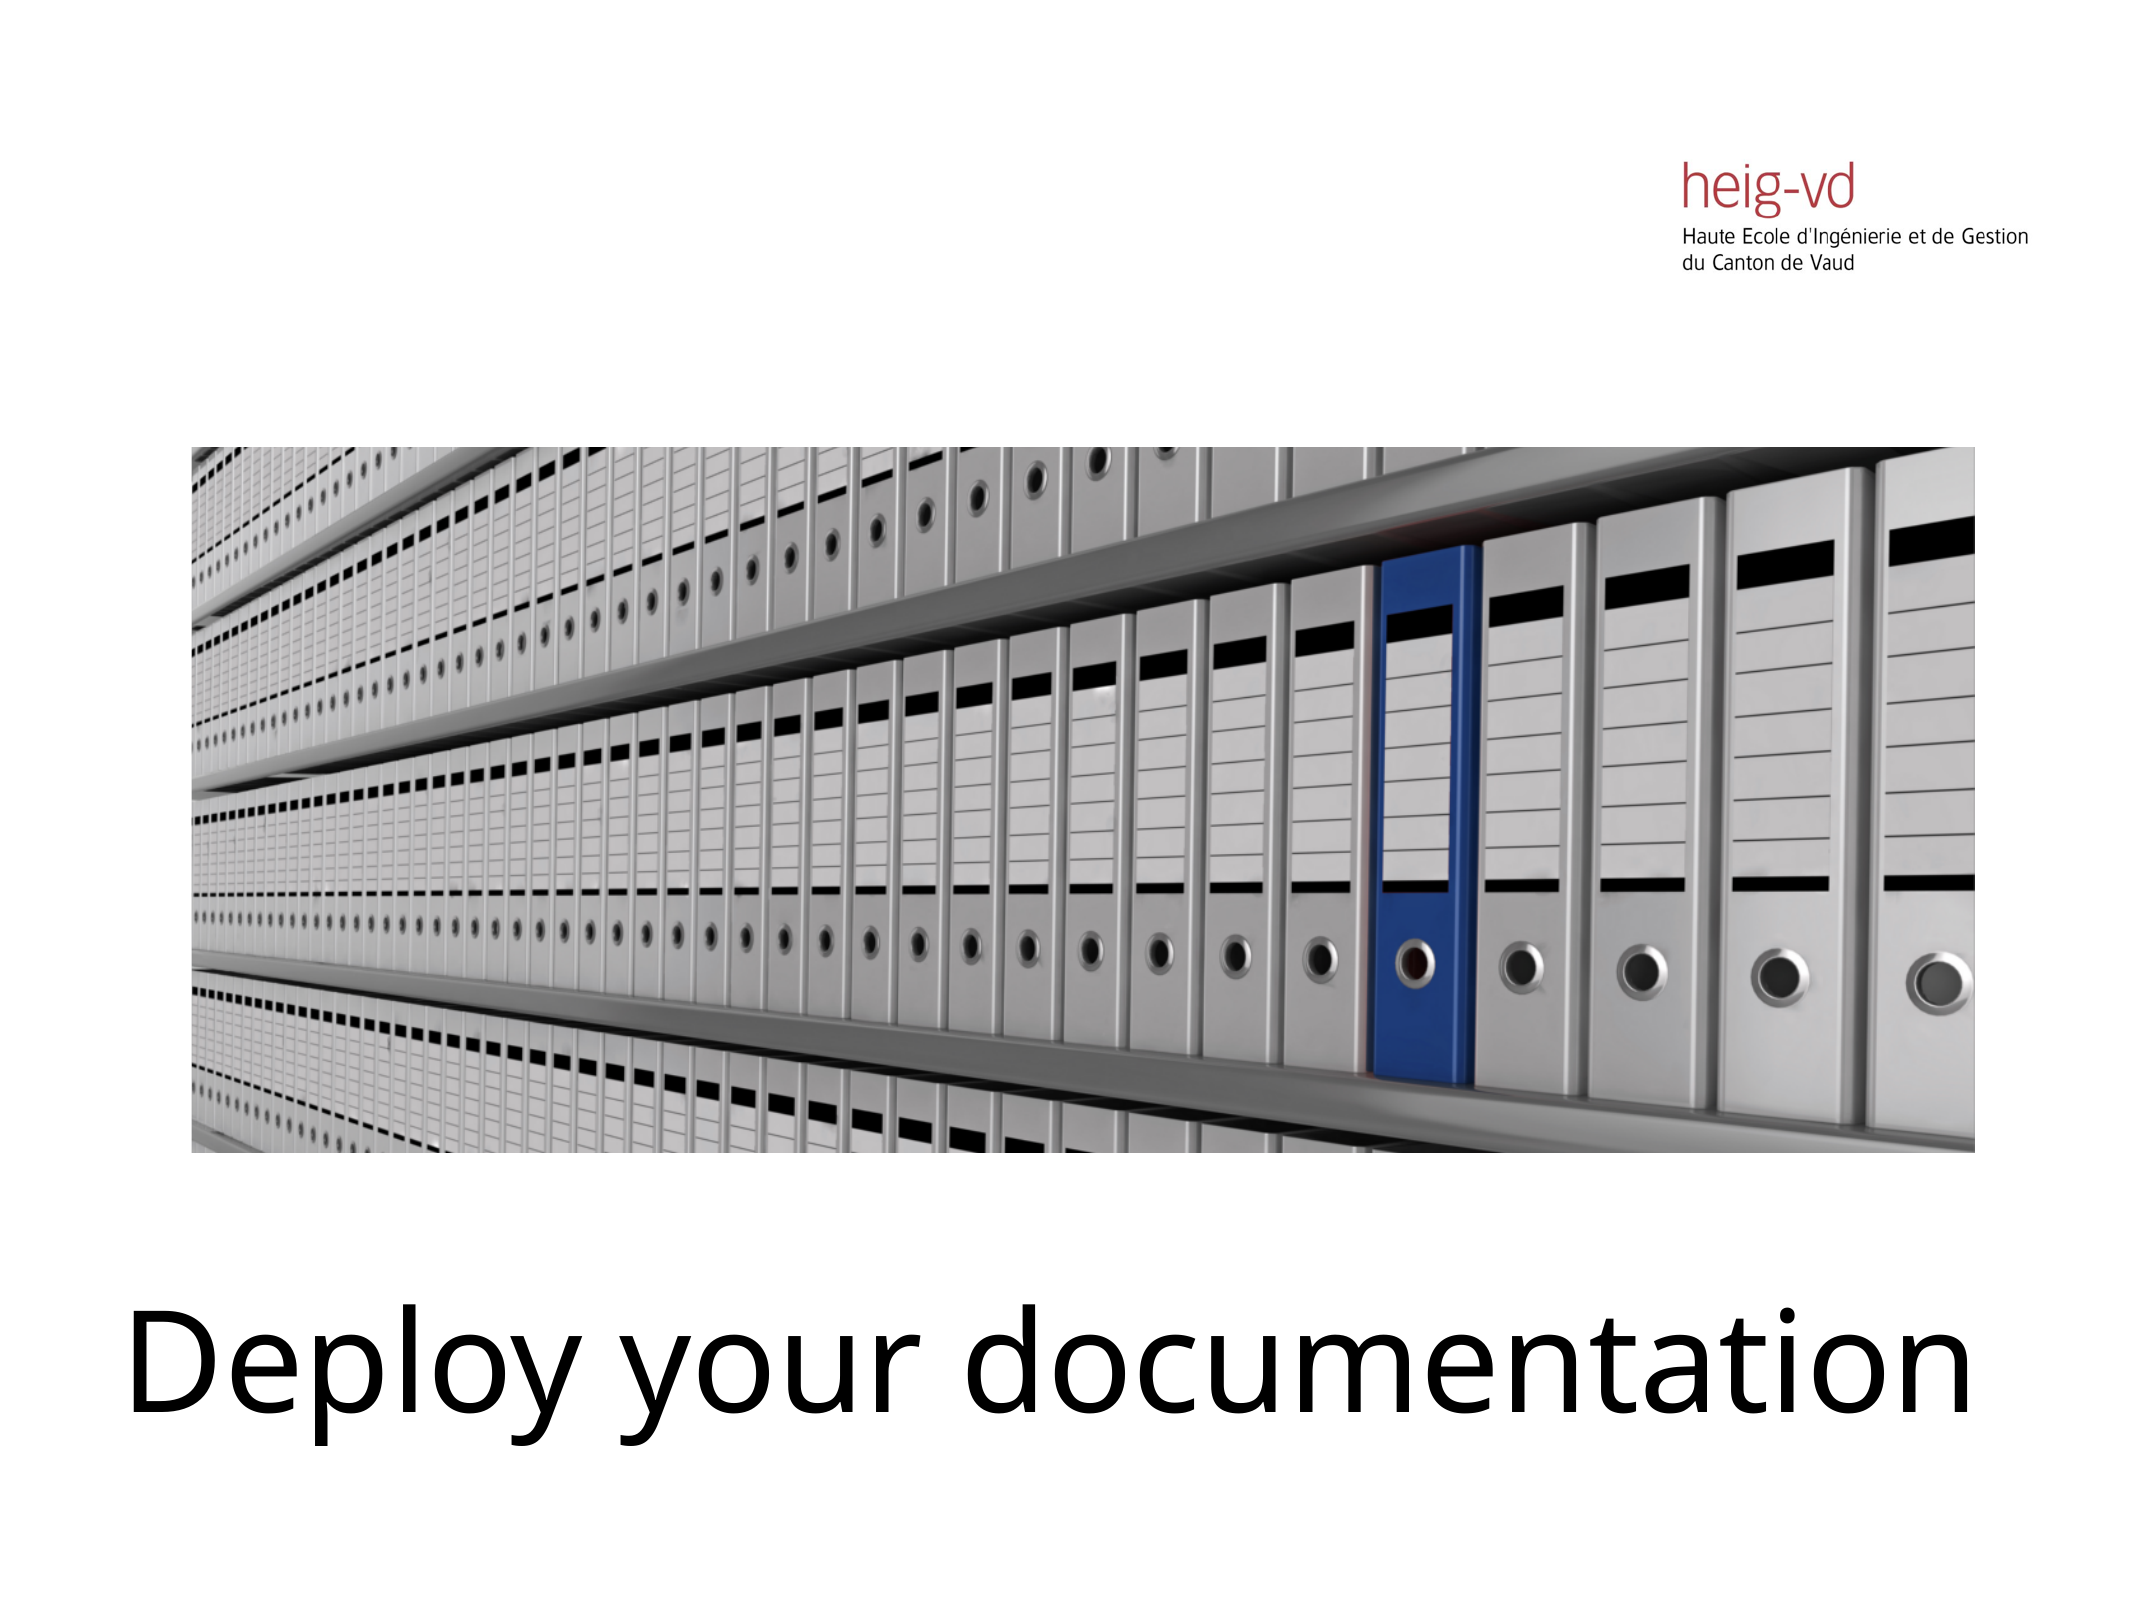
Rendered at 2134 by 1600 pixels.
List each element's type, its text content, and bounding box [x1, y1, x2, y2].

text_box Deploy your documentation [112, 1262, 2054, 1449]
picture [1672, 149, 2036, 284]
picture [191, 447, 1975, 1153]
